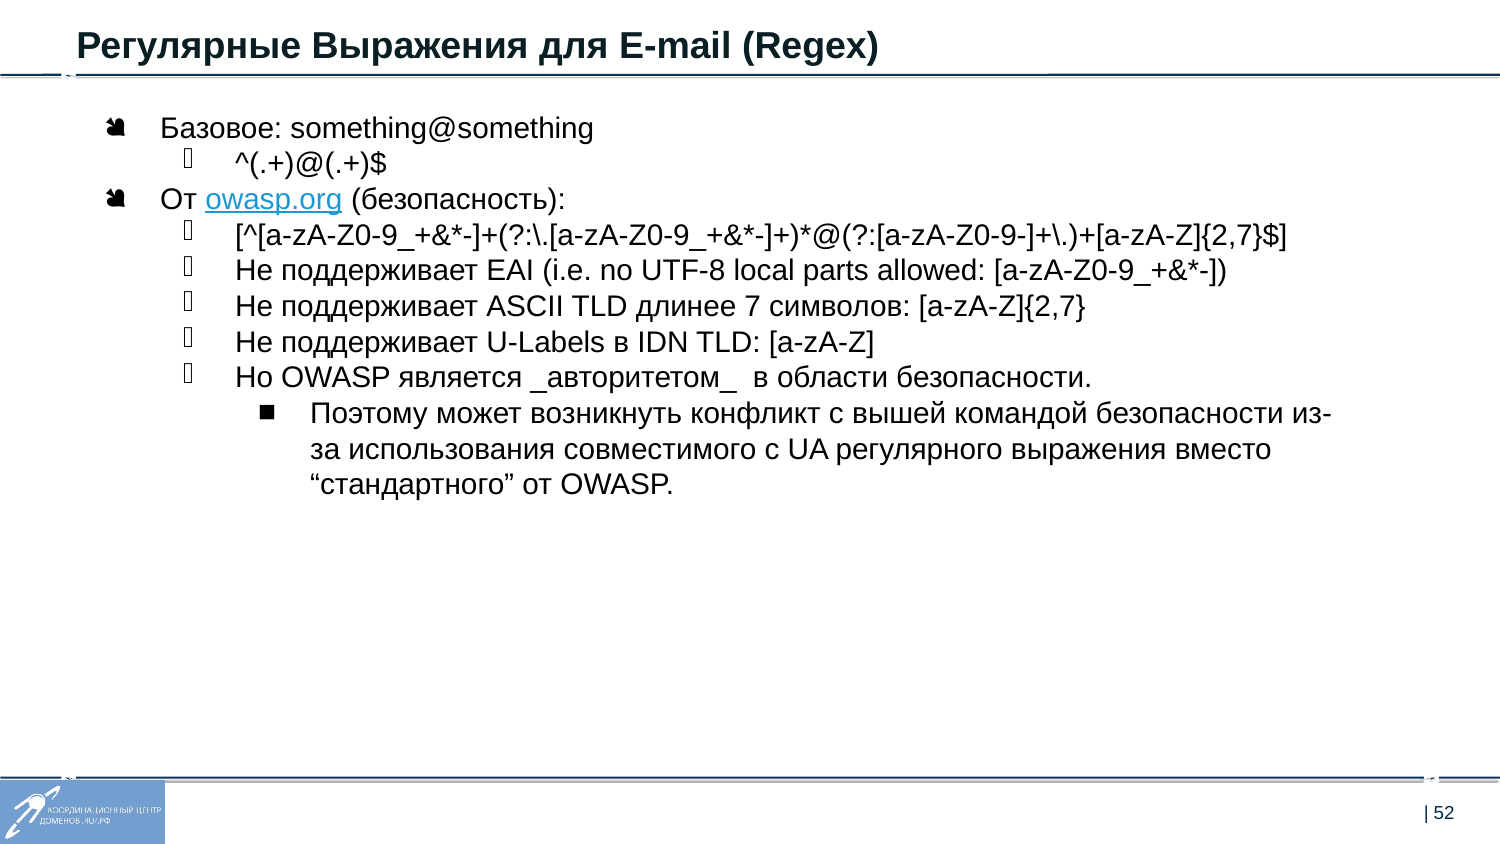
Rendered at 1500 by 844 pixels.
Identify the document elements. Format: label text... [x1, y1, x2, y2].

list Базовое: something@something ^(.+)@(.+)$ От owasp.org (безопасность): [^[a-zA-Z0-9_+&*-]+(?:\.[a-zA-Z0-9_+&*-]+)*@(?:[a-zA-Z0-9-]+\.)+[a-zA-Z]{2,7}$] Не поддерживает EAI (i.e. no UTF-8 local parts allowed: [a-zA-Z0-9_+&*-]) Не поддерживает ASCII TLD длинее 7 символов: [a-zA-Z]{2,7} Не поддерживает U-Labels в IDN TLD: [a-zA-Z] Но OWASP является _авторитетом_ в области безопасности. Поэтому может возникнуть конфликт с вышей командой безопасности из-за использования совместимого с UA регулярного выражения вместо “стандартного” от OWASP. [70, 93, 1368, 656]
picture [0, 779, 166, 844]
title Регулярные Выражения для E-mail (Regex) [61, 5, 1376, 62]
